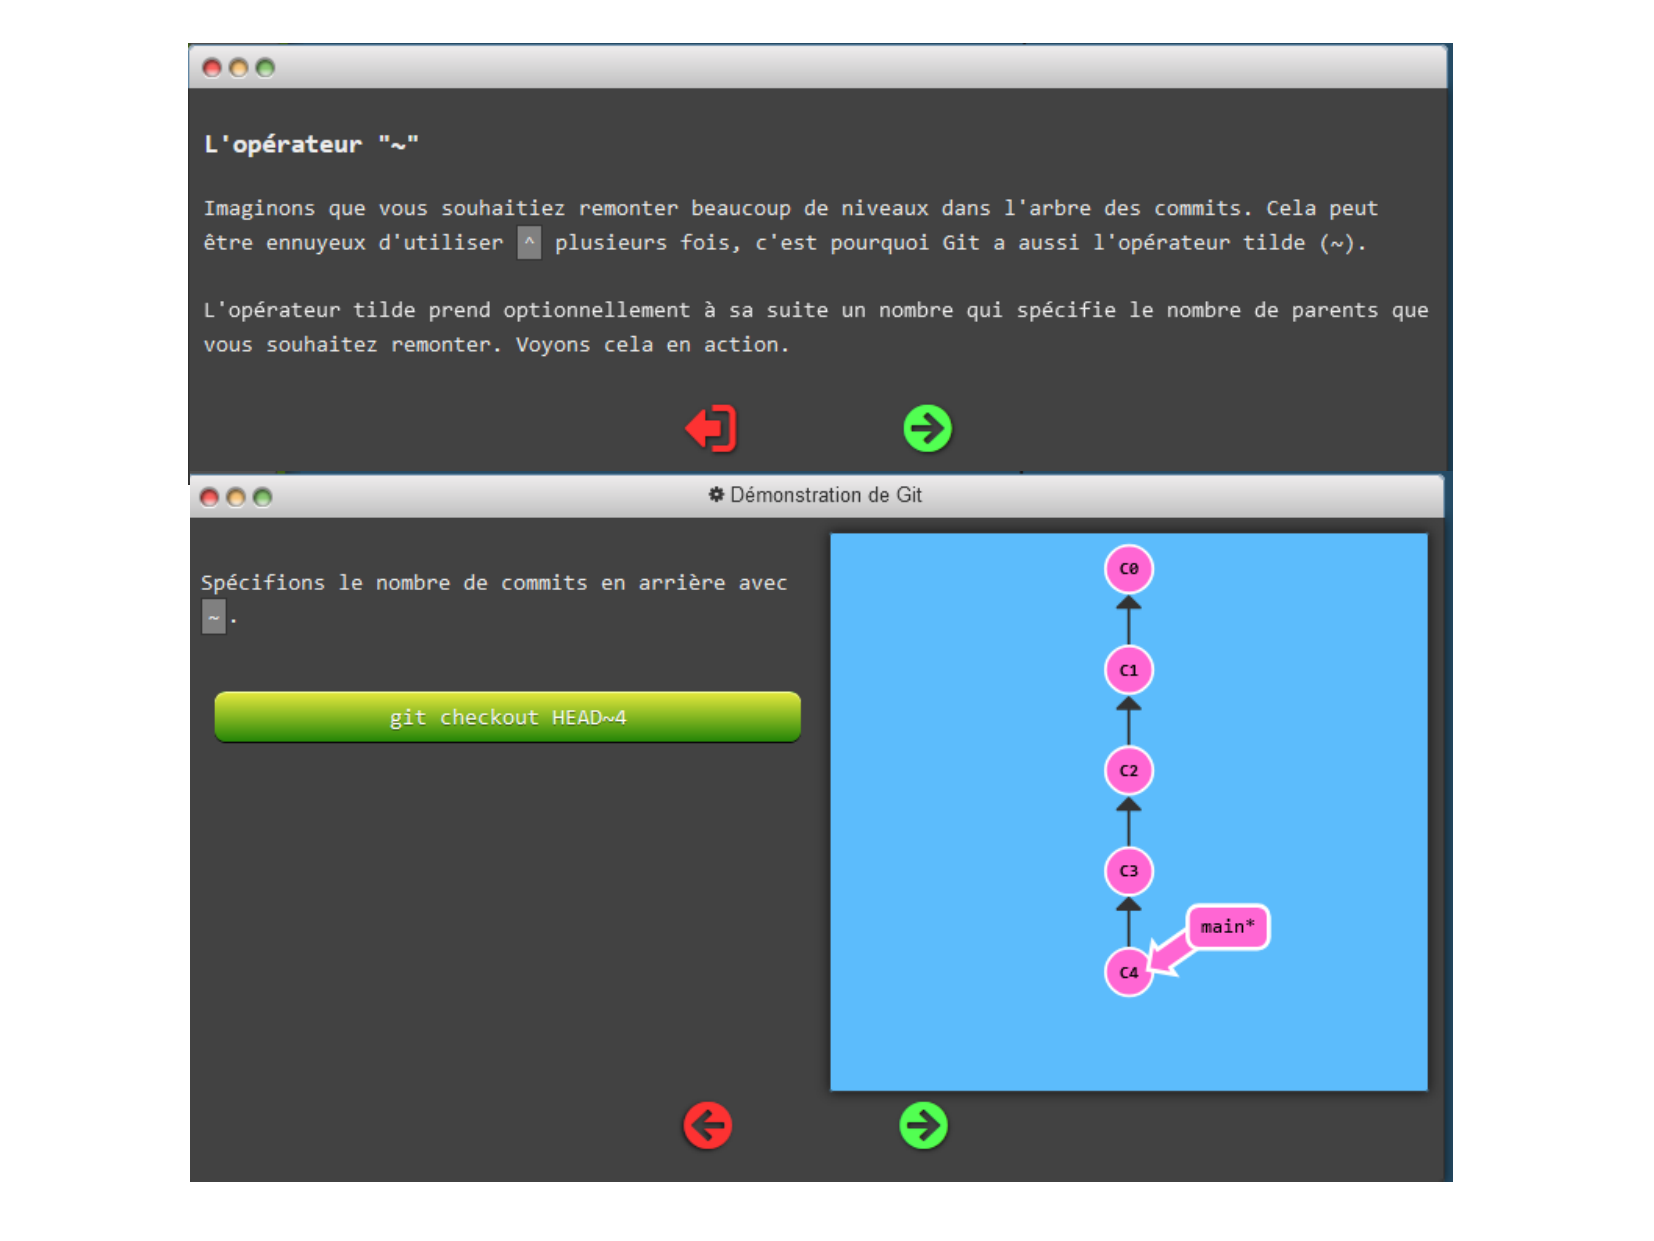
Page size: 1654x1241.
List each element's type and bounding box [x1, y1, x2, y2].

picture [188, 43, 1453, 1182]
